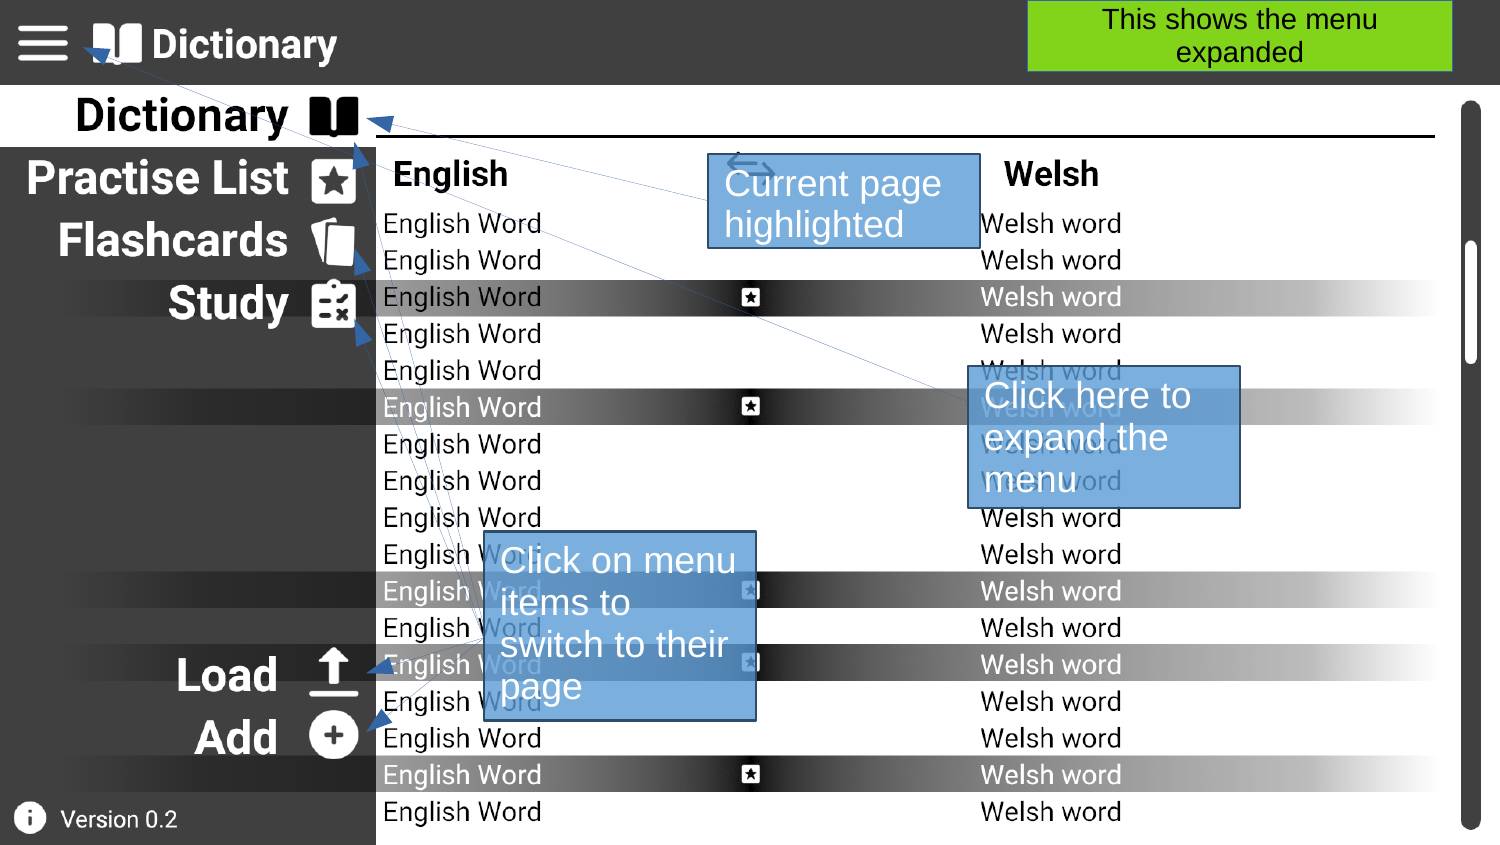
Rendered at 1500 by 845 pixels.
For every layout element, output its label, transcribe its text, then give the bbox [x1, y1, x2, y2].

text_box Click on menu items to switch to their page [483, 531, 756, 721]
text_box Current page highlighted [708, 153, 981, 249]
text_box Click here to expand the menu [968, 366, 1241, 508]
text_box This shows the menu expanded [1027, 0, 1453, 72]
picture [0, 0, 1500, 845]
